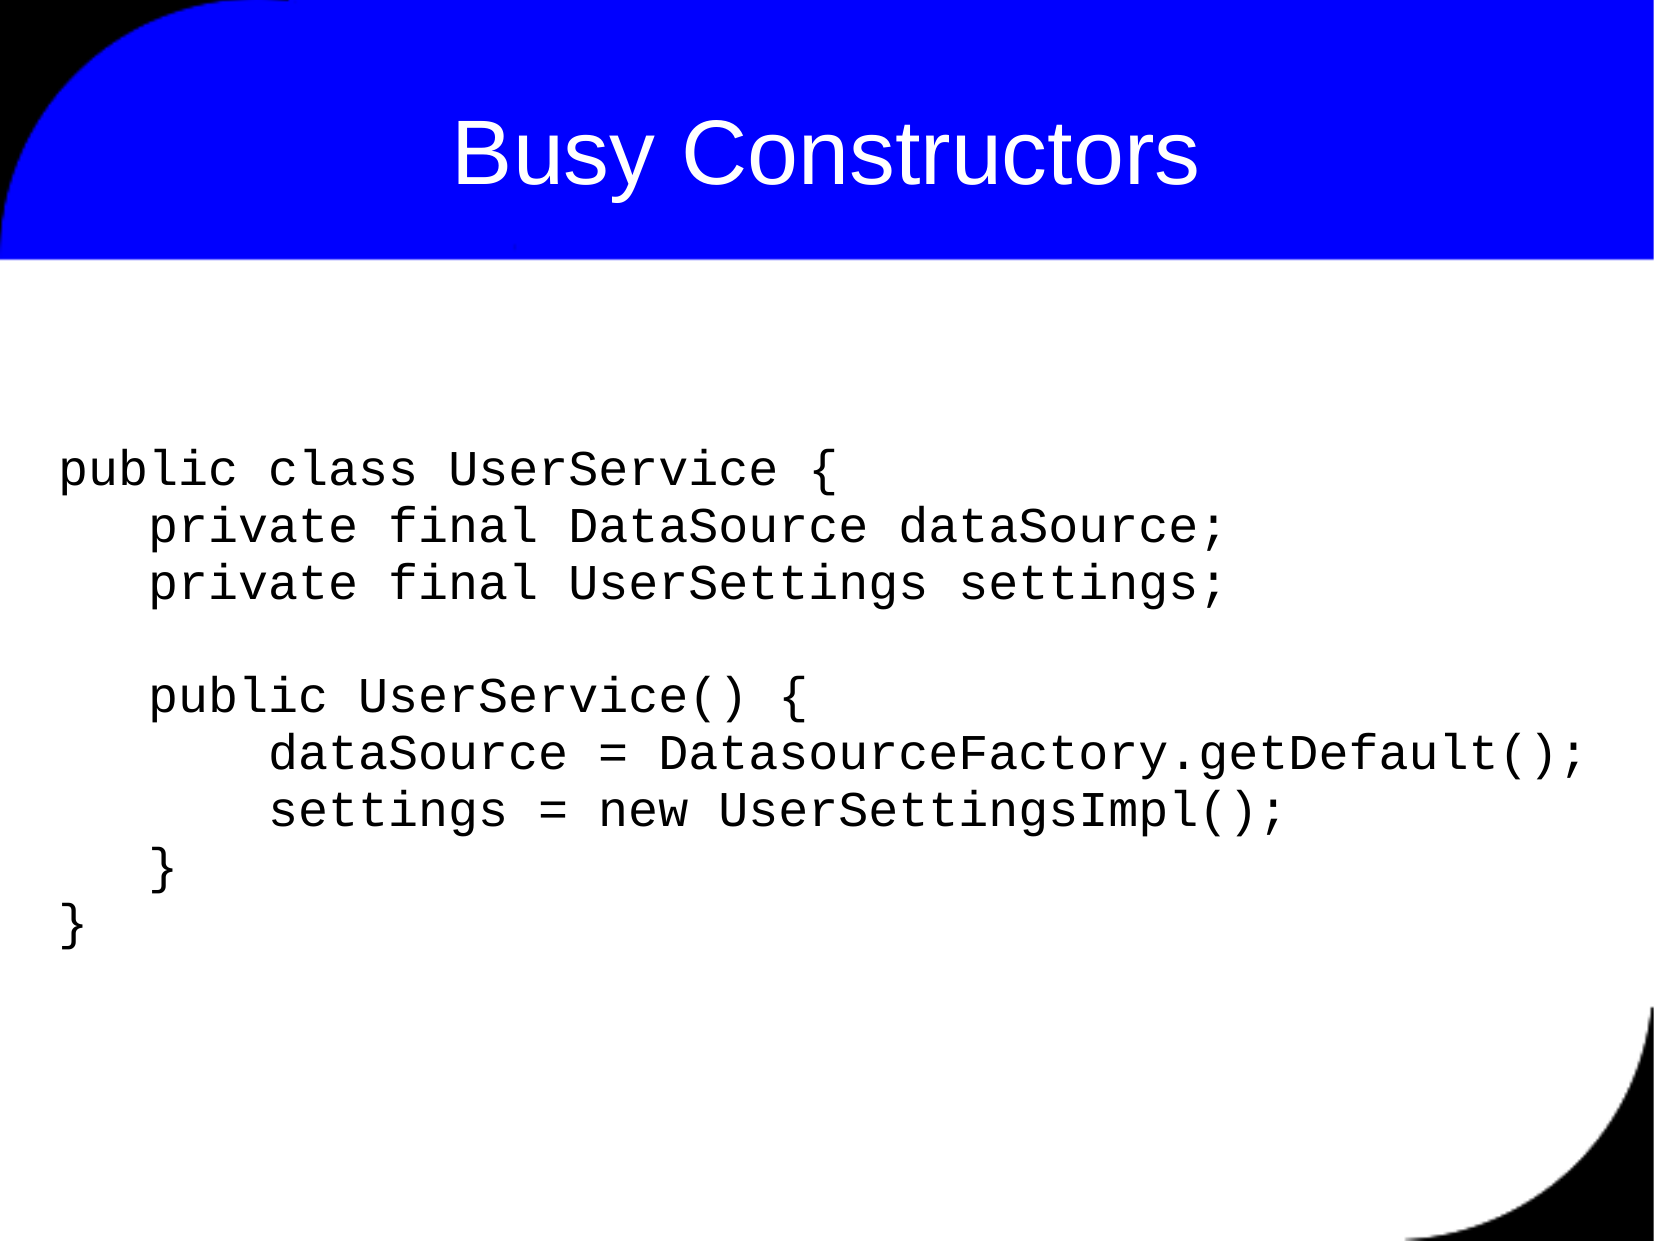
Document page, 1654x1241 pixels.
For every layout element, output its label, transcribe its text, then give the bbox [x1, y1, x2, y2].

picture [0, 0, 1654, 1241]
title Busy Constructors [82, 56, 1571, 250]
subtitle public class UserService { private final DataSource dataSource; private final UserSettings settings; public UserService() { dataSource = DatasourceFactory.getDefault(); settings = new UserSettingsImpl(); } } [58, 297, 1596, 1102]
